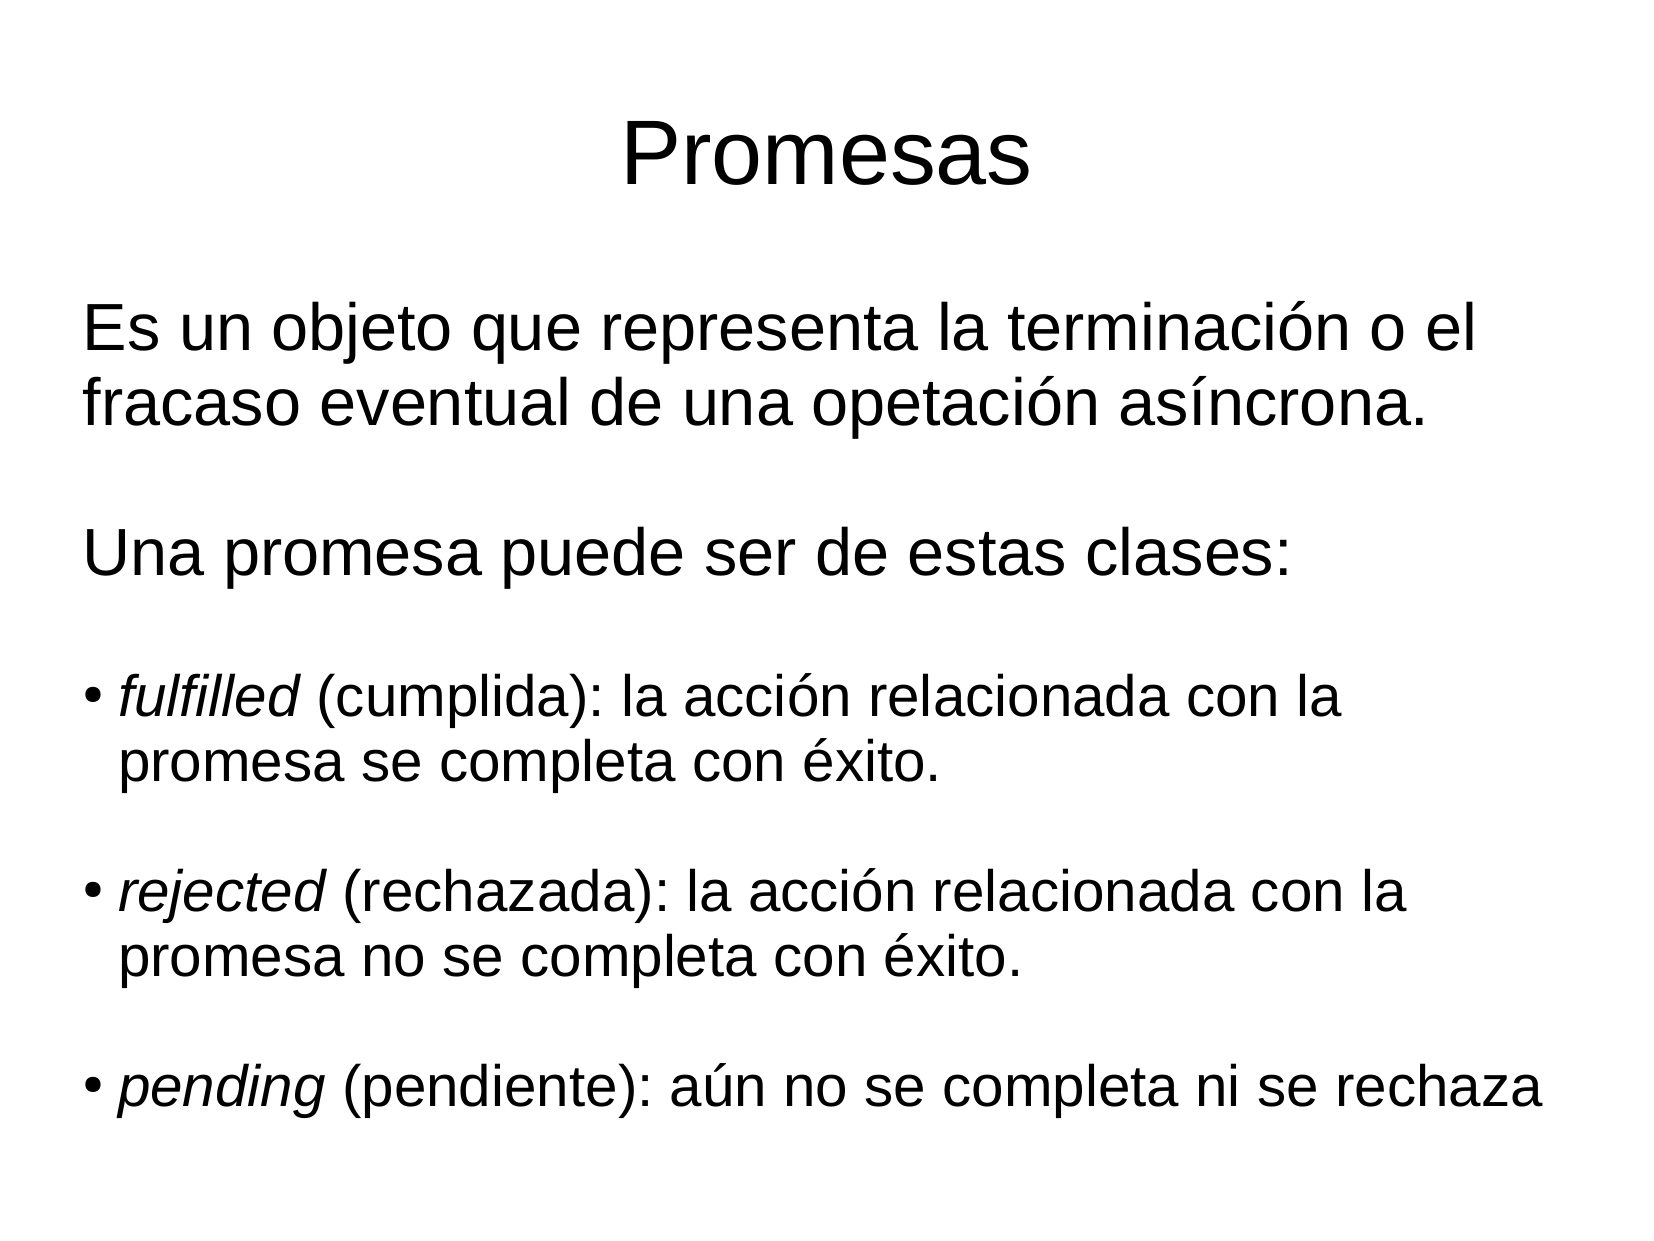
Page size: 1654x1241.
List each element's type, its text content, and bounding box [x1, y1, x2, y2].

subtitle Es un objeto que representa la terminación o el fracaso eventual de una opetación asíncrona. Una promesa puede ser de estas clases: fulfilled (cumplida): la acción relacionada con la promesa se completa con éxito. rejected (rechazada): la acción relacionada con la promesa no se completa con éxito. pending (pendiente): aún no se completa ni se rechaza [82, 290, 1571, 1241]
title Promesas [82, 49, 1571, 257]
